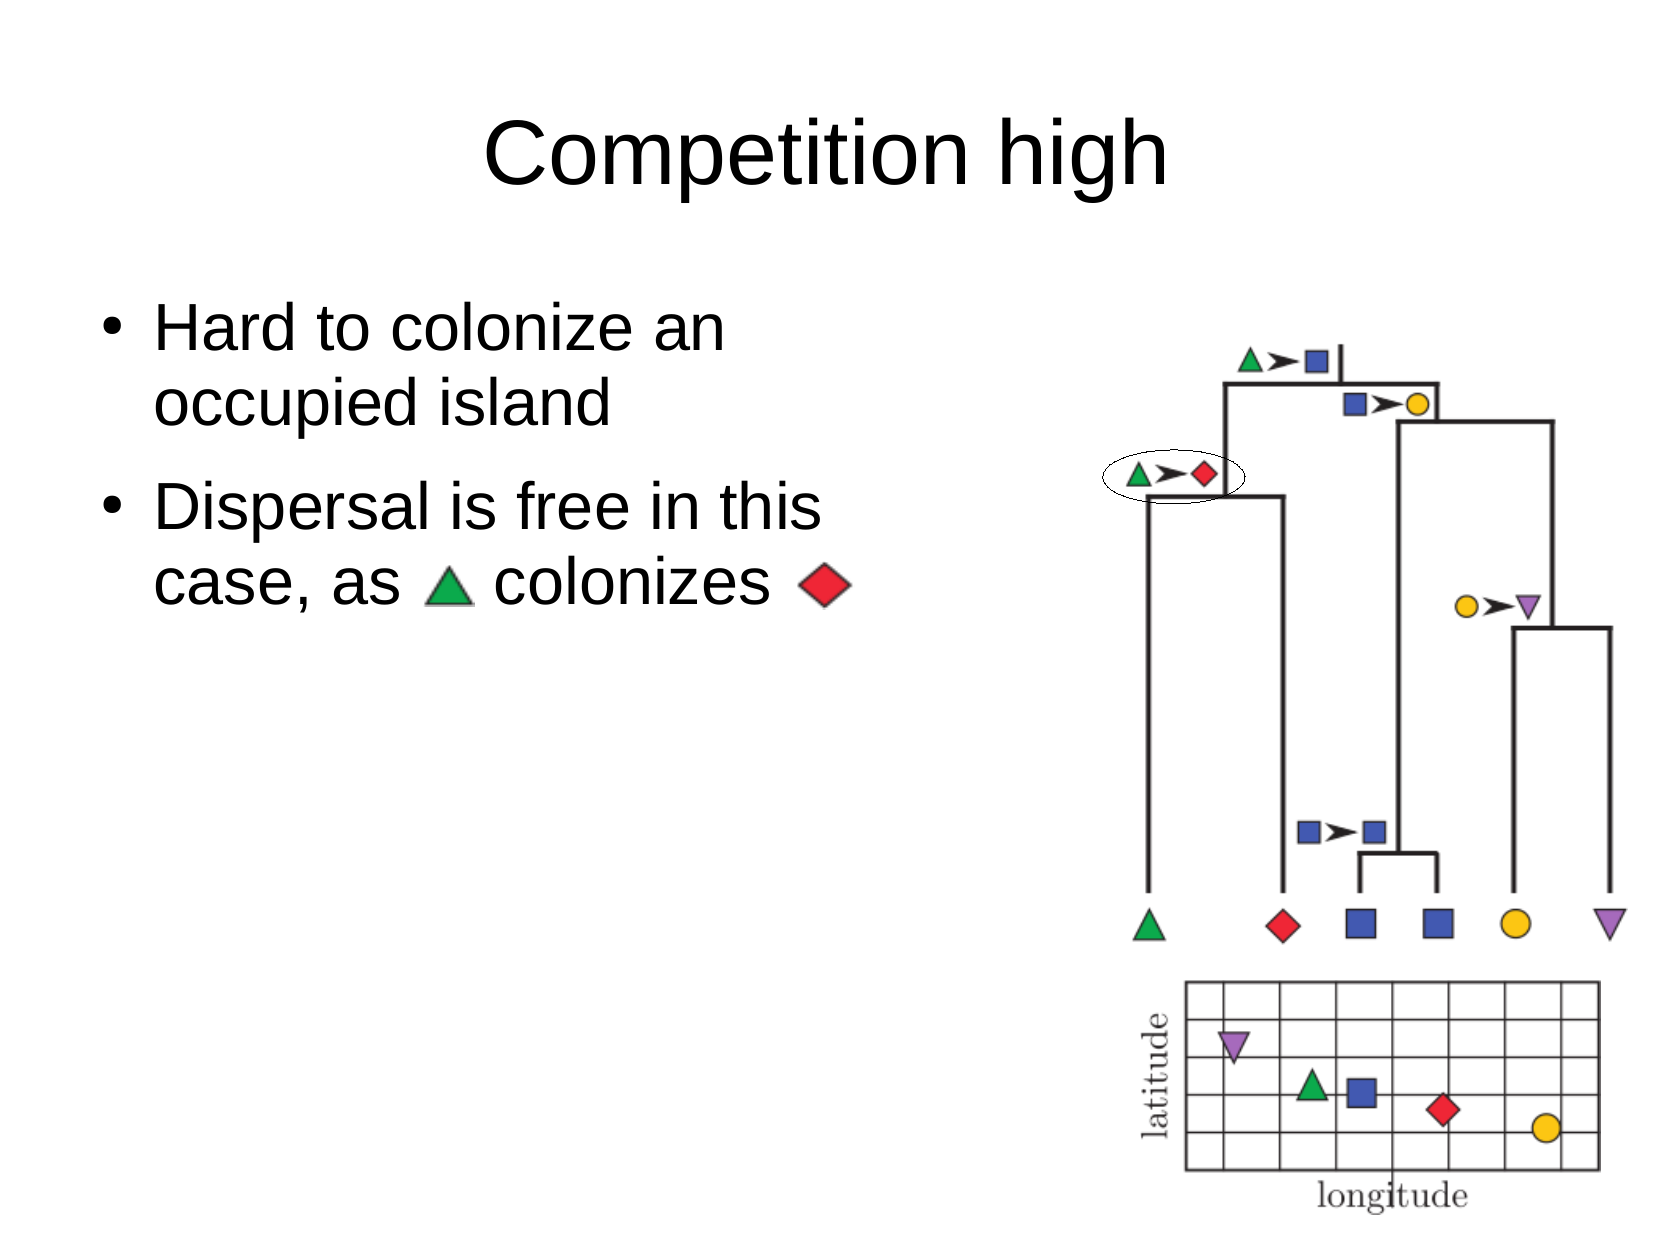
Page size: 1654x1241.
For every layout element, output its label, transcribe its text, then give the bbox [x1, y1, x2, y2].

list Hard to colonize an occupied island Dispersal is free in this case, as colonizes [82, 290, 886, 1186]
picture [1140, 980, 1601, 1216]
picture [1125, 343, 1628, 946]
title Competition high [82, 49, 1571, 257]
text_box [1102, 449, 1246, 504]
picture [423, 565, 475, 607]
picture [797, 561, 855, 610]
